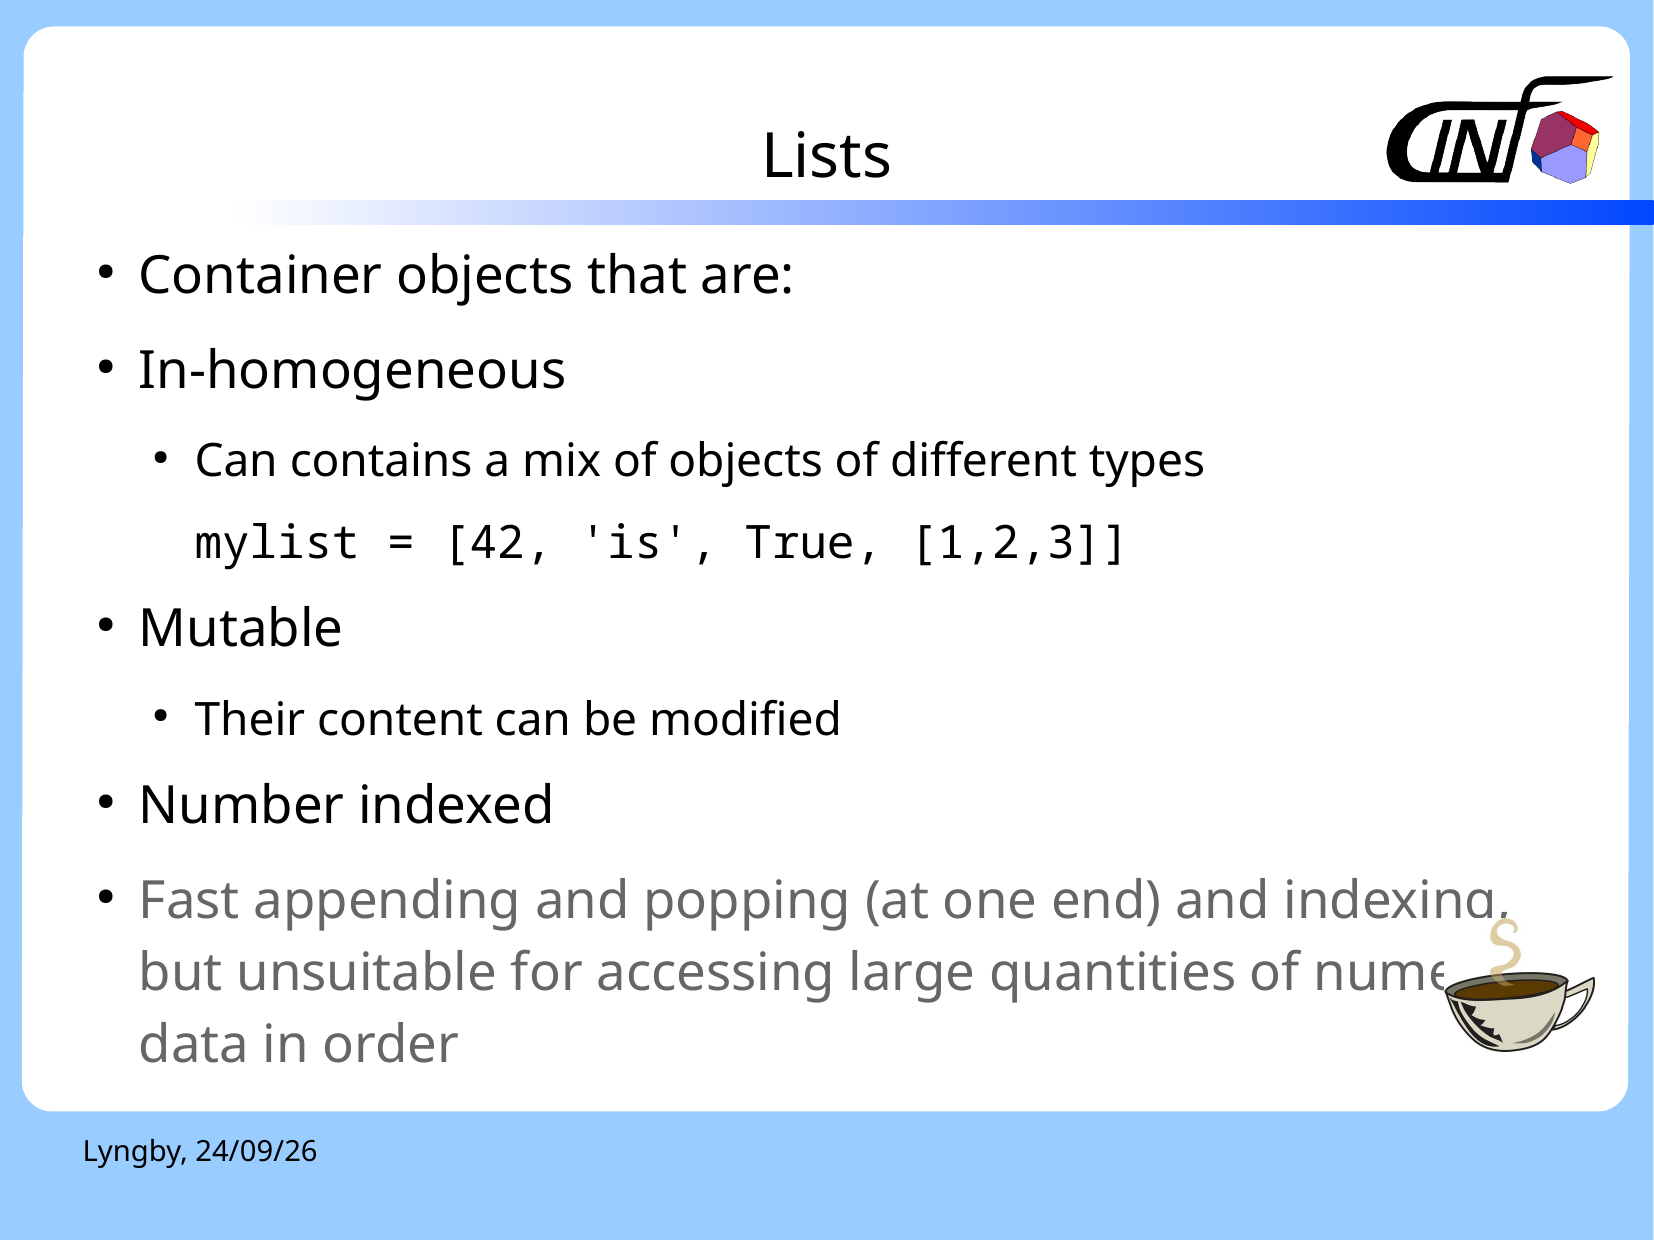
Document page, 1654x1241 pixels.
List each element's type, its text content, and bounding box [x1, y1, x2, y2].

picture [1571, 76, 1613, 184]
title Lists [82, 49, 1571, 237]
picture [1444, 918, 1595, 1052]
list Container objects that are: In-homogeneous Can contains a mix of objects of different types mylist = [42, 'is', True, [1,2,3]] Mutable Their content can be modified Number indexed Fast appending and popping (at one end) and indexing, but unsuitable for accessing large quantities of numeric data in order [82, 237, 1571, 1081]
